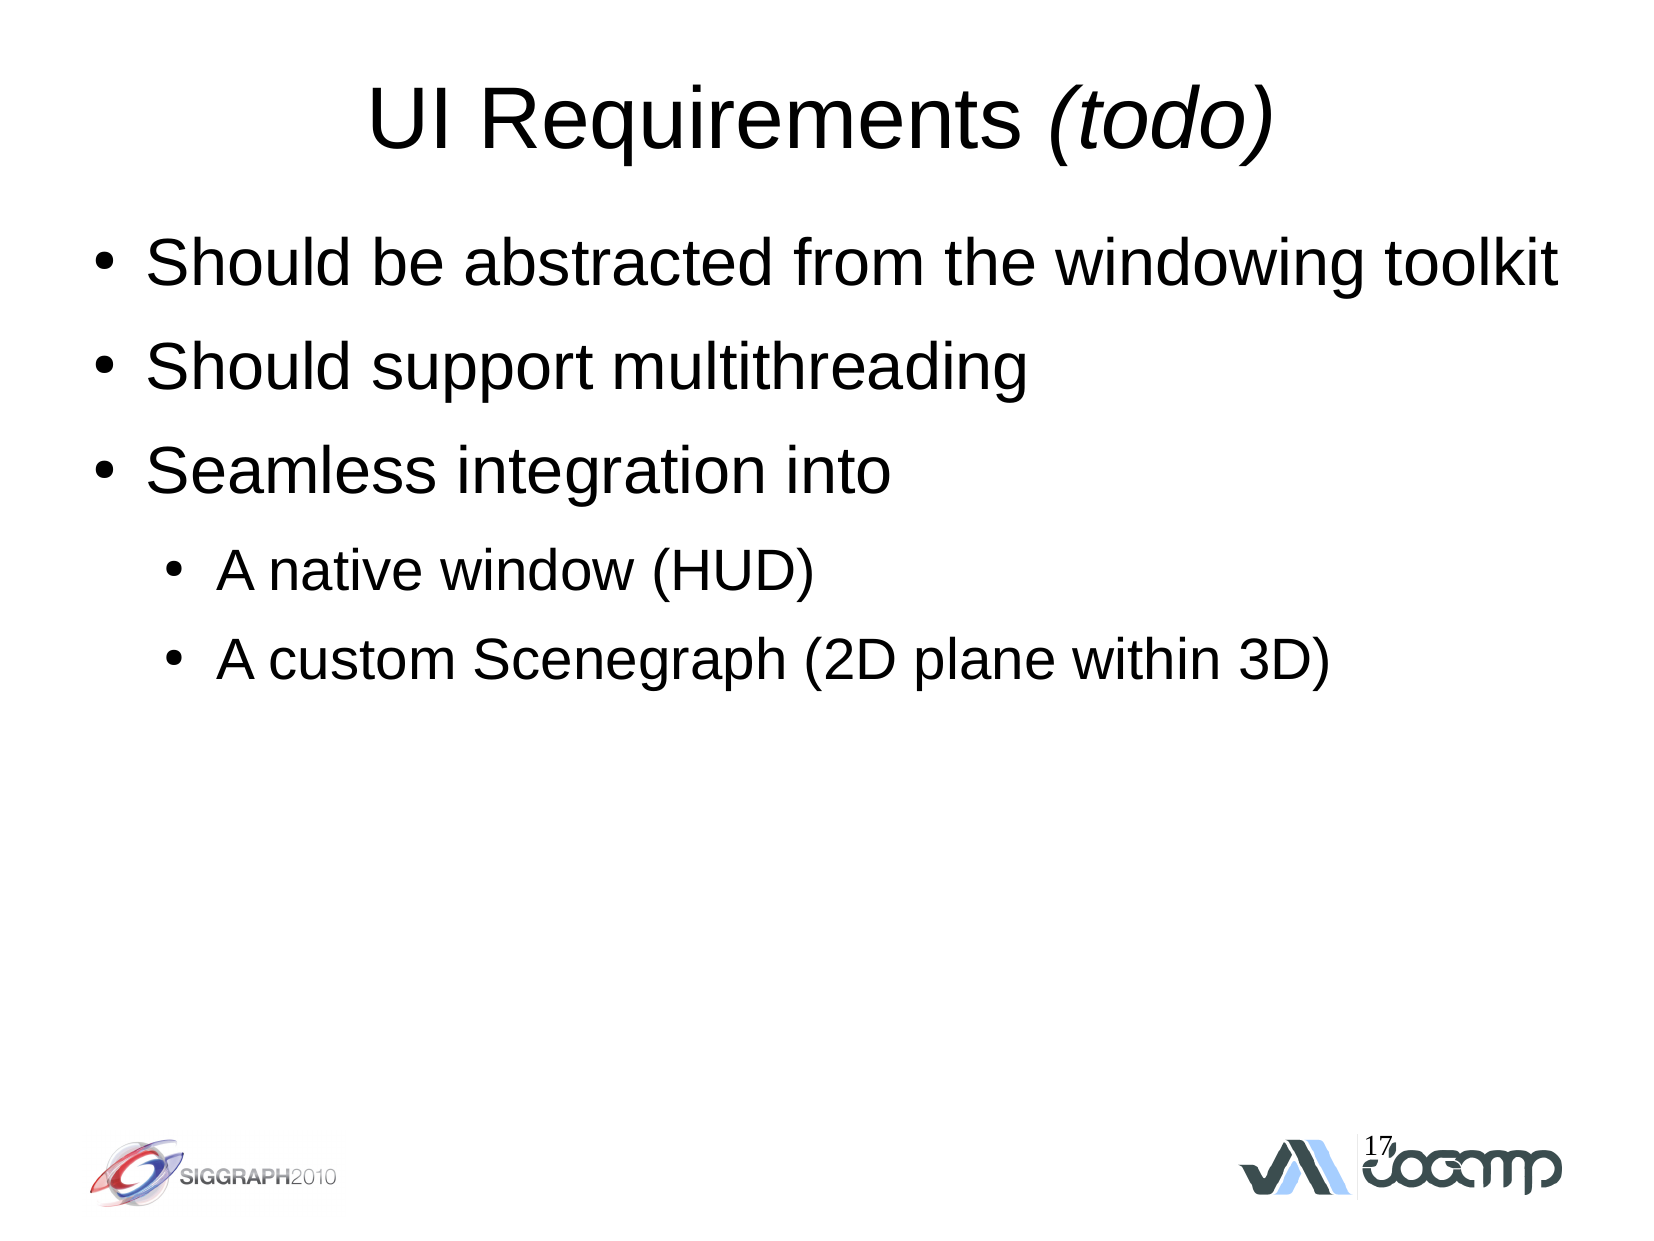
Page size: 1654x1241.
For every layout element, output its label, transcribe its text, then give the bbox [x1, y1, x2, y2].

list Should be abstracted from the windowing toolkit Should support multithreading Seamless integration into A native window (HUD) A custom Scenegraph (2D plane within 3D) [75, 225, 1571, 1044]
picture [1237, 1134, 1562, 1200]
title UI Requirements (todo) [68, 56, 1576, 181]
picture [82, 1130, 346, 1217]
